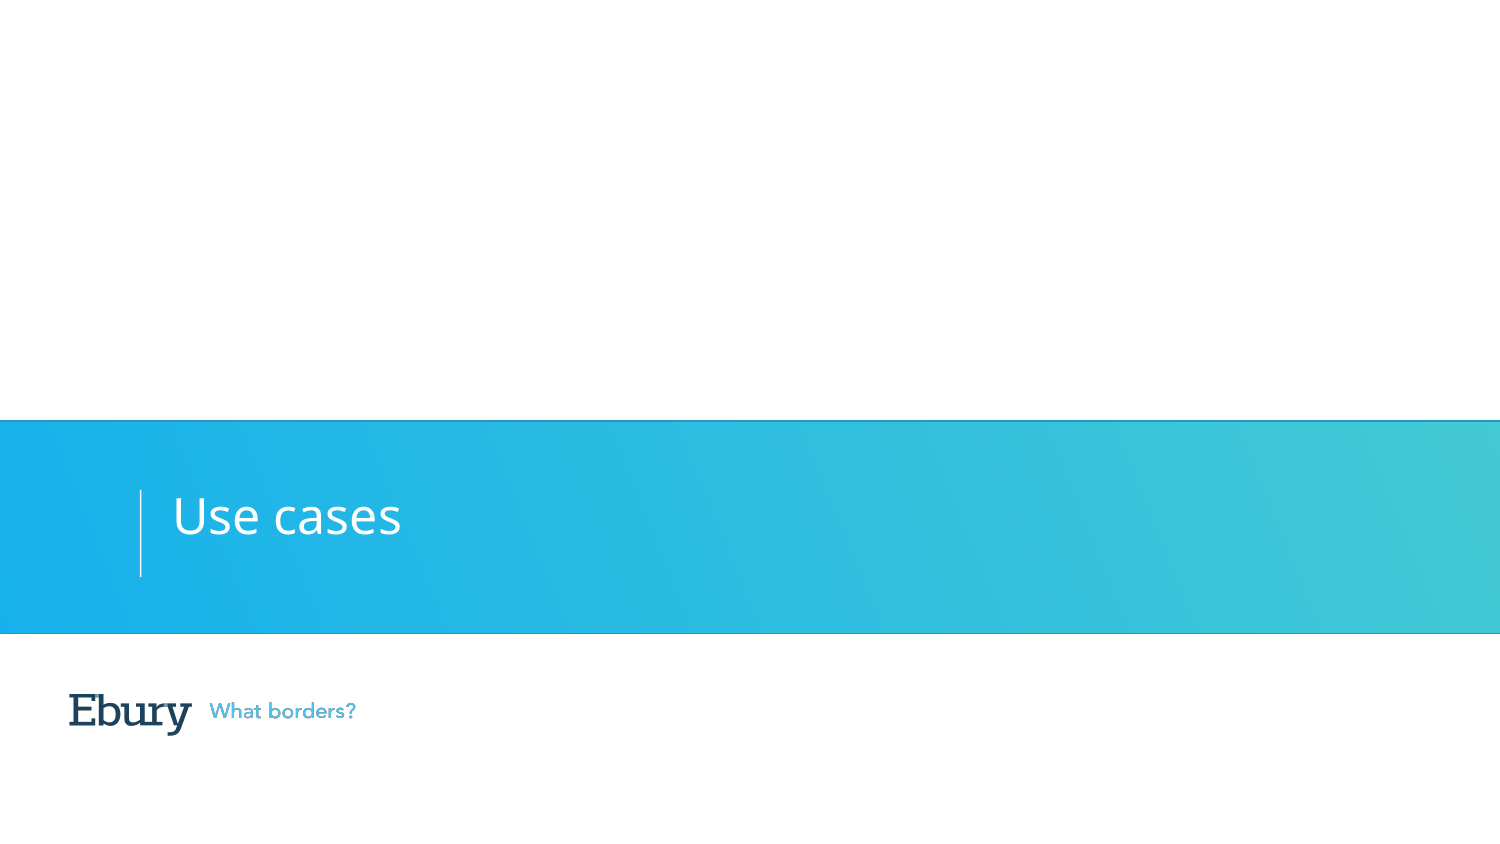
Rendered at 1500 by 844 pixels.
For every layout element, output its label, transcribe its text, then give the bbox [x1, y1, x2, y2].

list Use cases [157, 489, 1408, 540]
picture [35, 679, 388, 743]
